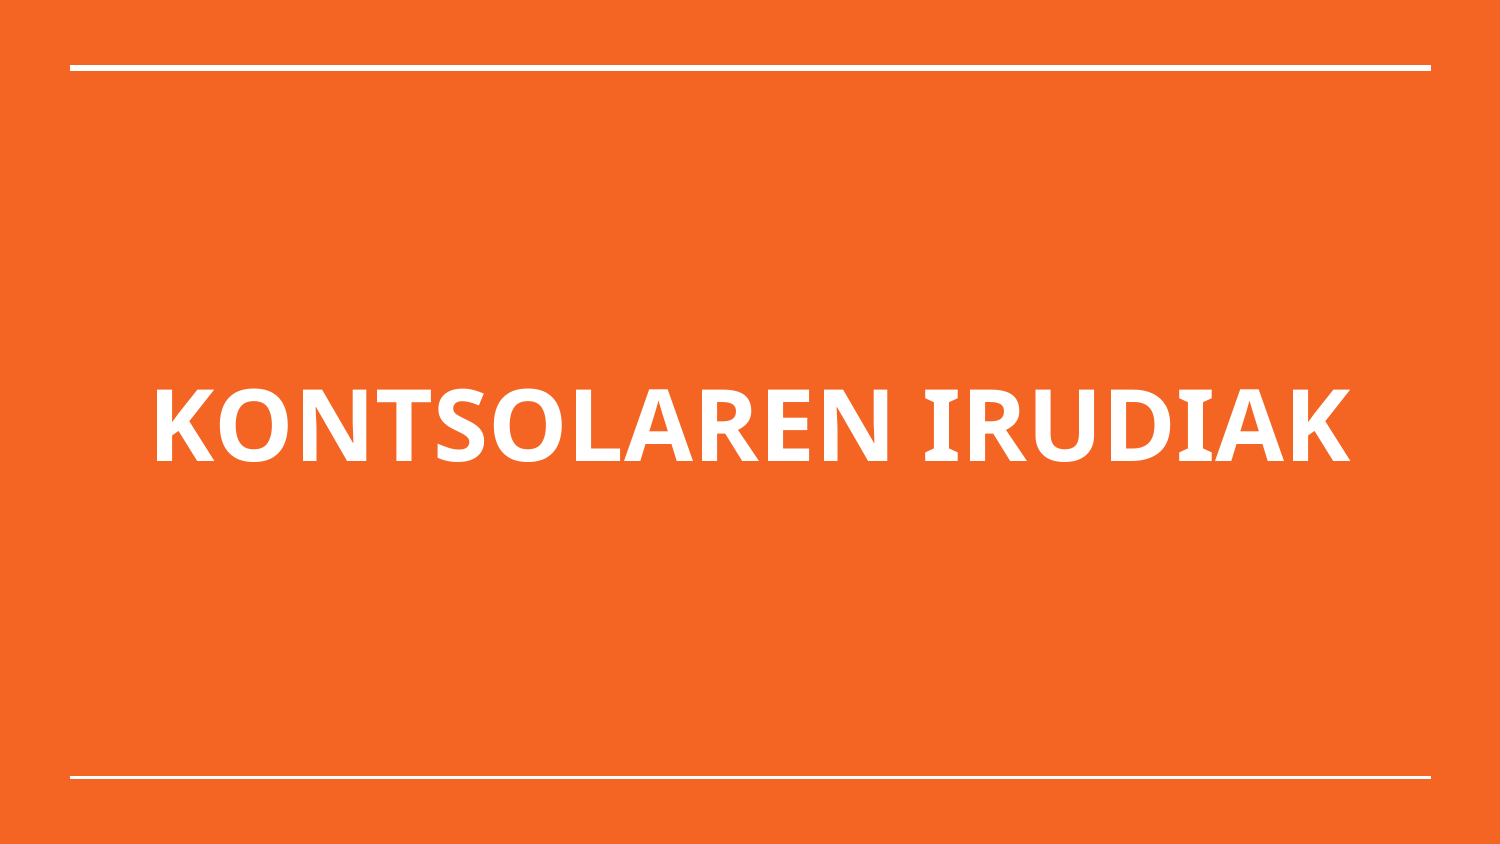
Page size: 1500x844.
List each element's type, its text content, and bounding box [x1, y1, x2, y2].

title KONTSOLAREN IRUDIAK [69, 295, 1431, 549]
